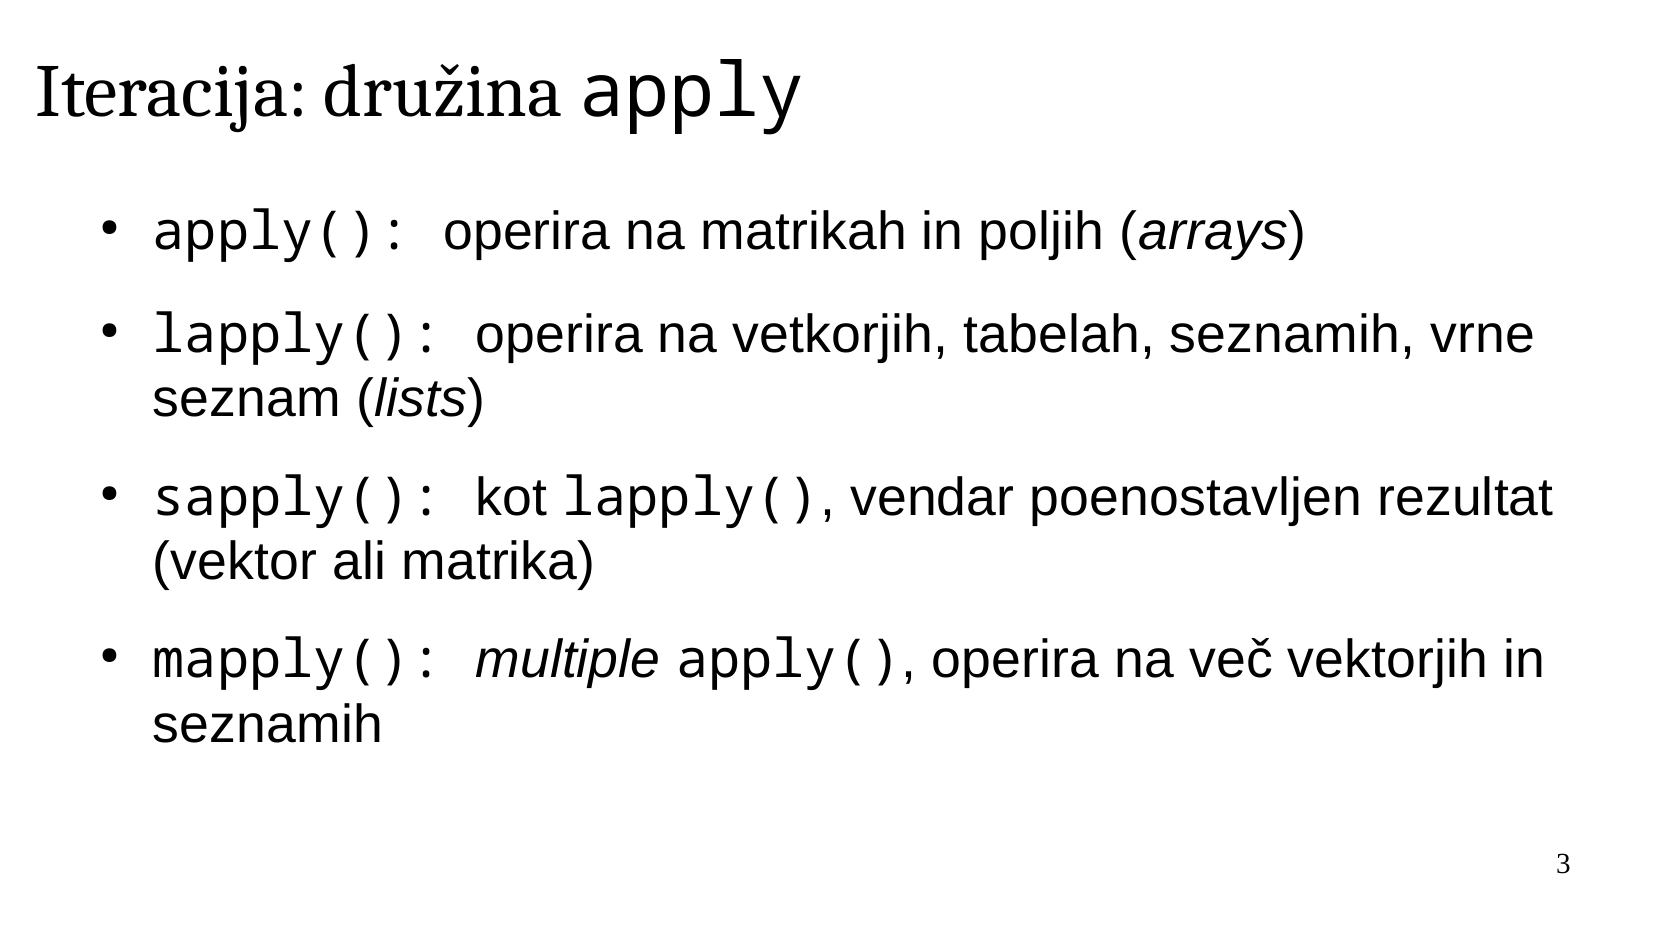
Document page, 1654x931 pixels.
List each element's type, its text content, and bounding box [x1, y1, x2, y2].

title Iteracija: družina apply [35, 0, 1524, 192]
list apply(): operira na matrikah in poljih (arrays) lapply(): operira na vetkorjih, tabelah, seznamih, vrne seznam (lists) sapply(): kot lapply(), vendar poenostavljen rezultat (vektor ali matrika) mapply(): multiple apply(), operira na več vektorjih in seznamih [82, 192, 1571, 758]
list [82, 165, 1642, 827]
